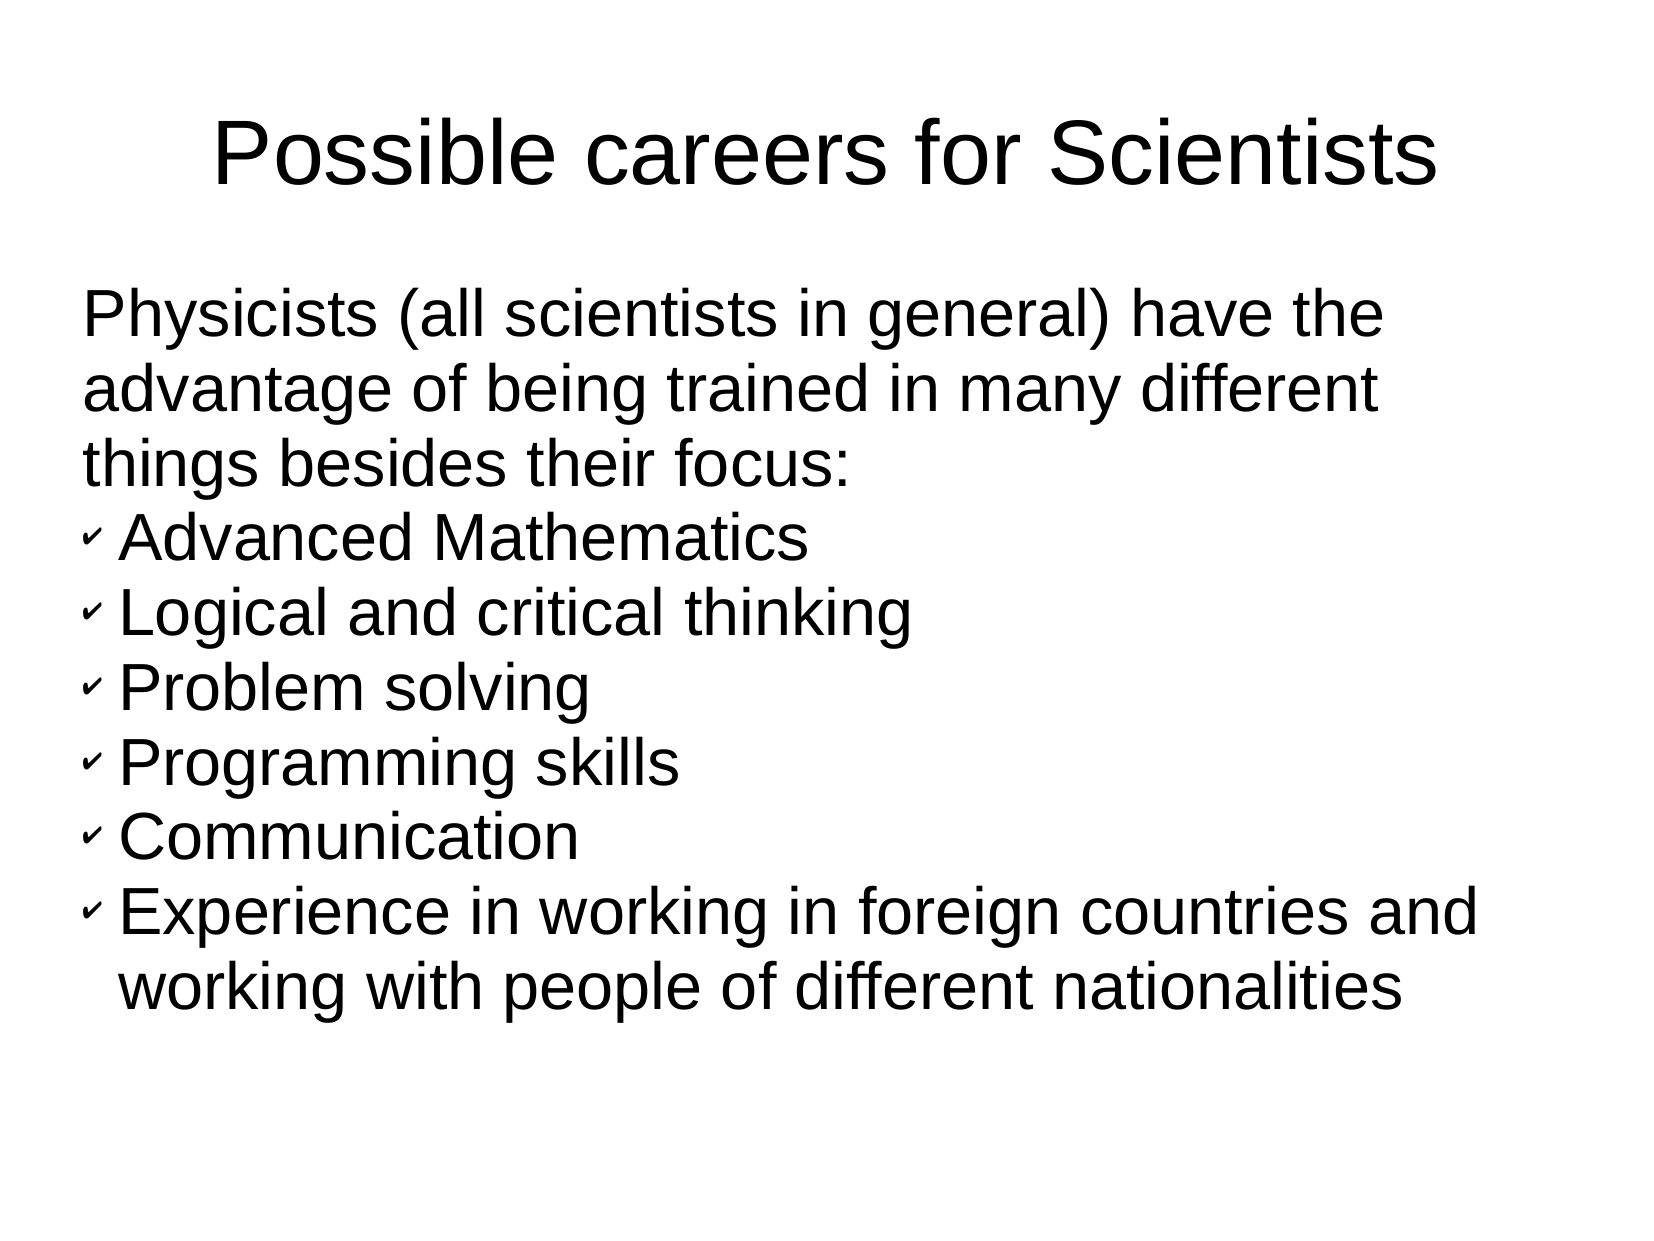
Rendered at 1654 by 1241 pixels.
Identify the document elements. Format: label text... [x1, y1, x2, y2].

subtitle Physicists (all scientists in general) have the advantage of being trained in many different things besides their focus: Advanced Mathematics Logical and critical thinking Problem solving Programming skills Communication Experience in working in foreign countries and working with people of different nationalities [82, 275, 1571, 1024]
title Possible careers for Scientists [82, 49, 1571, 257]
